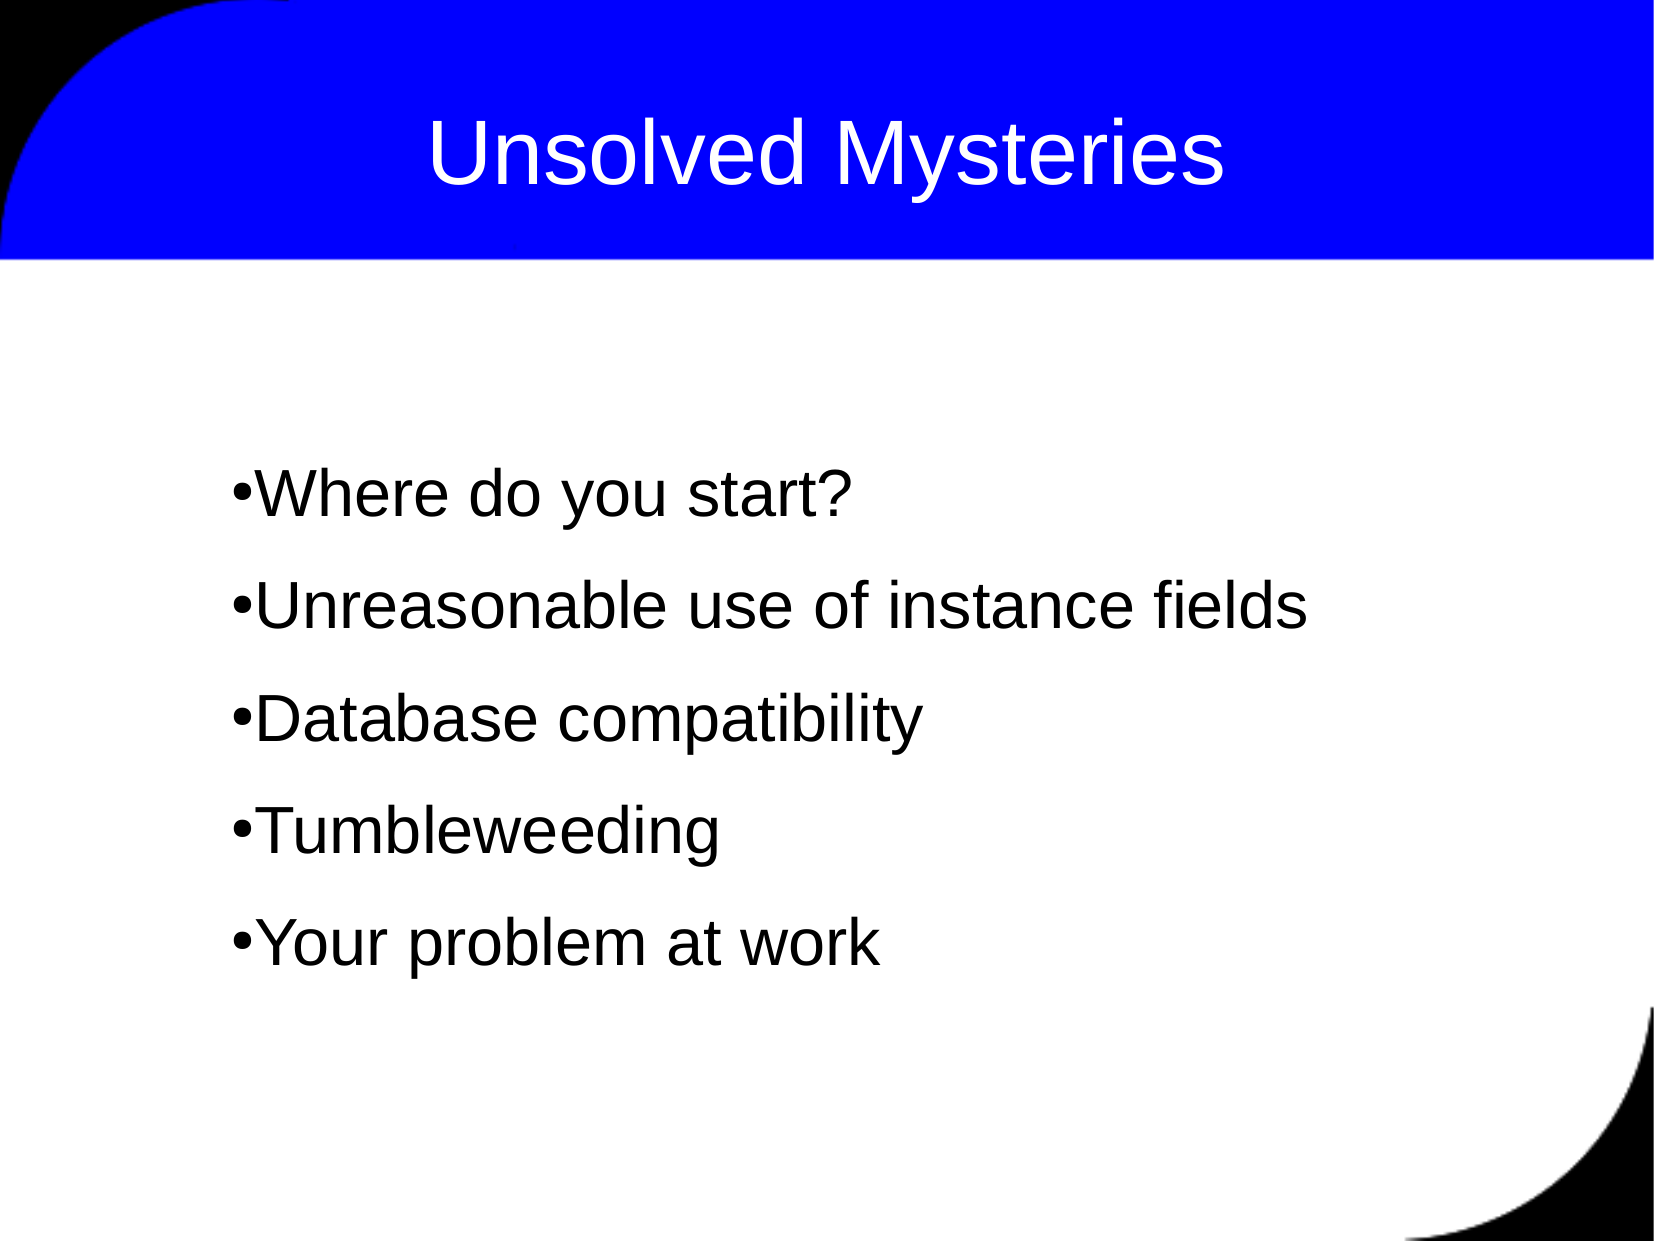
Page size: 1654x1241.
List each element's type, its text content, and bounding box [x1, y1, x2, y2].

title Unsolved Mysteries [82, 56, 1571, 250]
subtitle Where do you start? Unreasonable use of instance fields Database compatibility Tumbleweeding Your problem at work [230, 297, 1423, 1102]
picture [0, 0, 1654, 1241]
